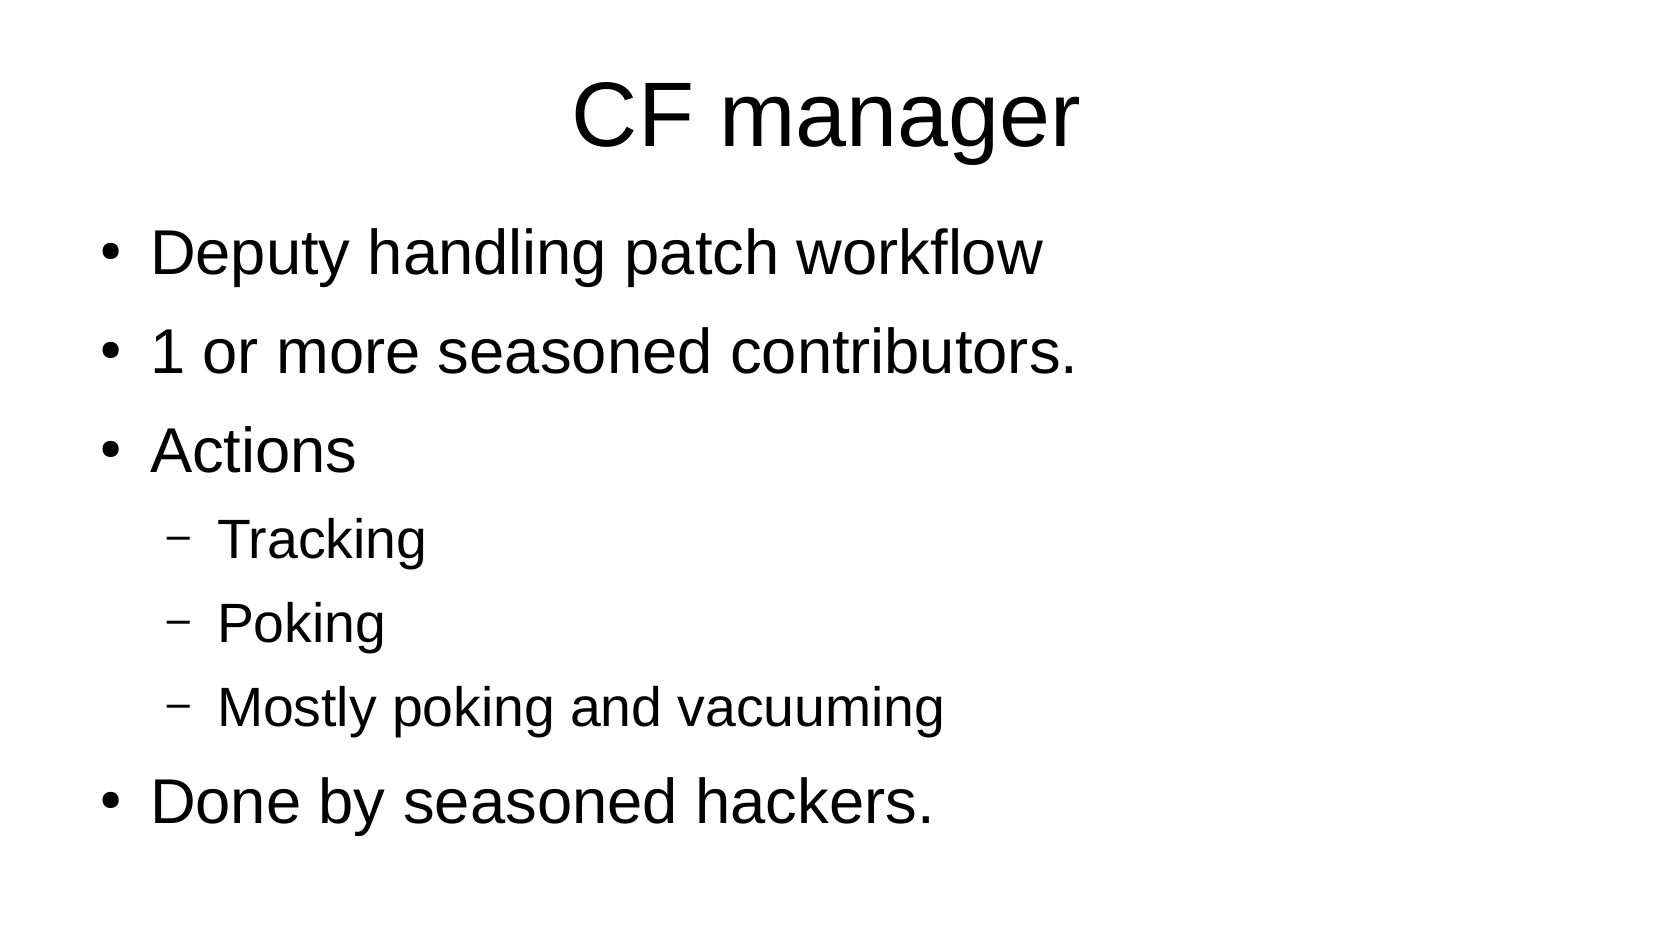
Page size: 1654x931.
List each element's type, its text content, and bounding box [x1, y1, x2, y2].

list Deputy handling patch workflow 1 or more seasoned contributors. Actions Tracking Poking Mostly poking and vacuuming Done by seasoned hackers. [82, 217, 1571, 841]
title CF manager [82, 37, 1571, 193]
